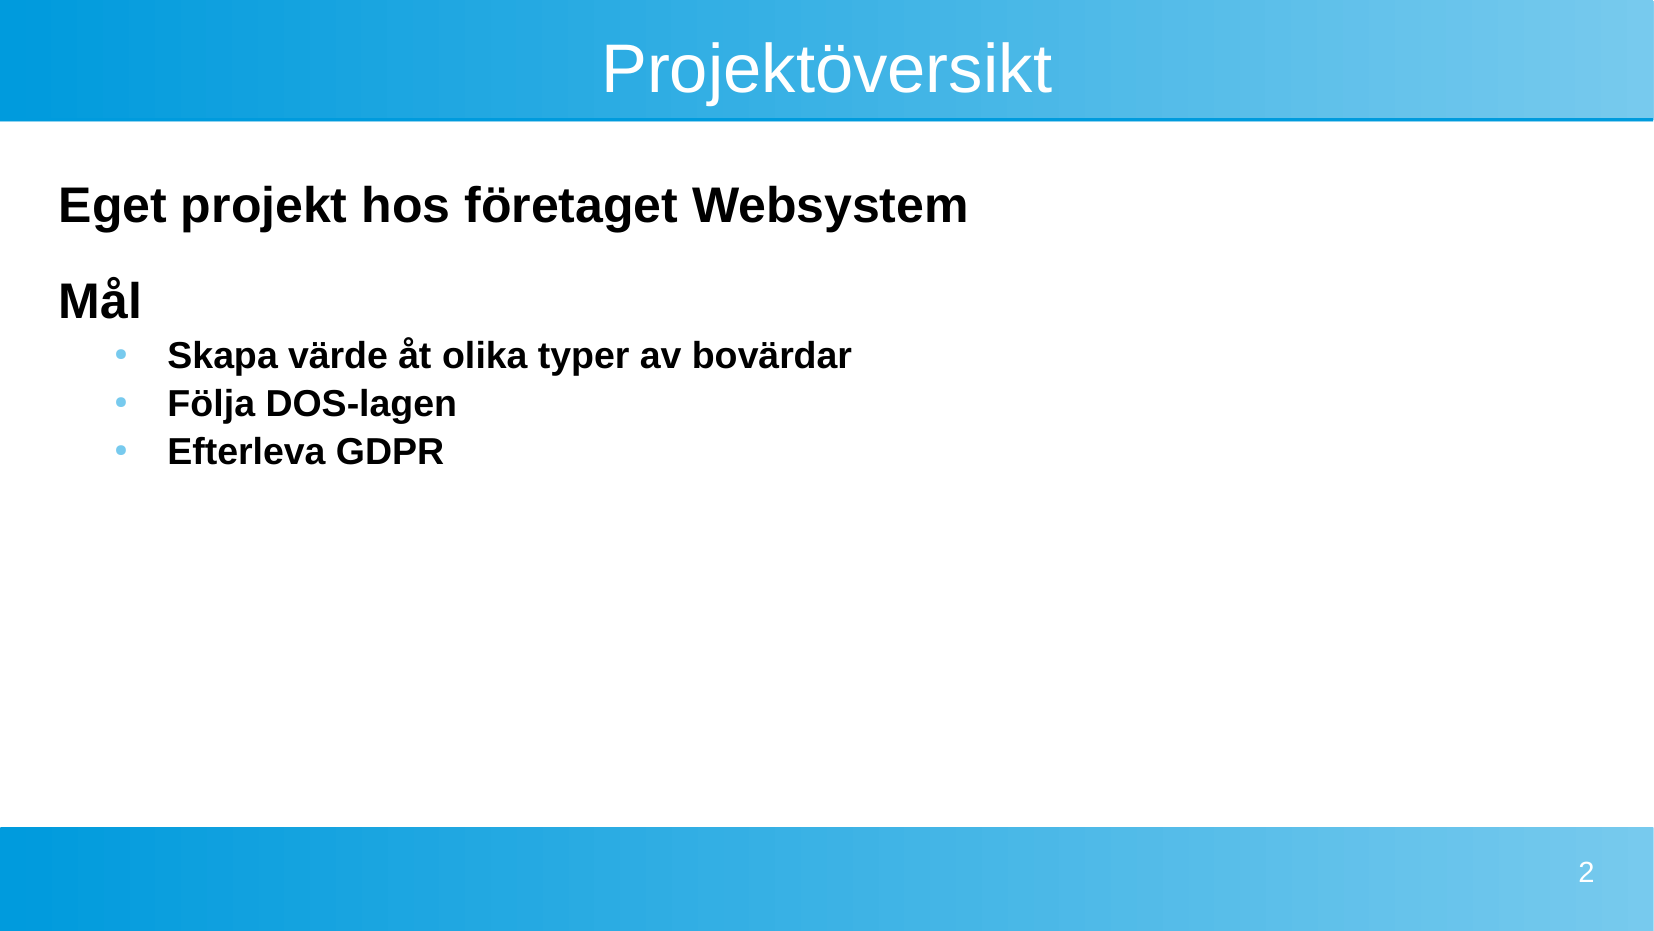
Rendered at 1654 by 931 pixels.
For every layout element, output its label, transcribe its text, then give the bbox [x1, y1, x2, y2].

title Projektöversikt [59, 29, 1595, 108]
list Eget projekt hos företaget Websystem Mål Skapa värde åt olika typer av bovärdar Följa DOS-lagen Efterleva GDPR [59, 177, 1595, 768]
